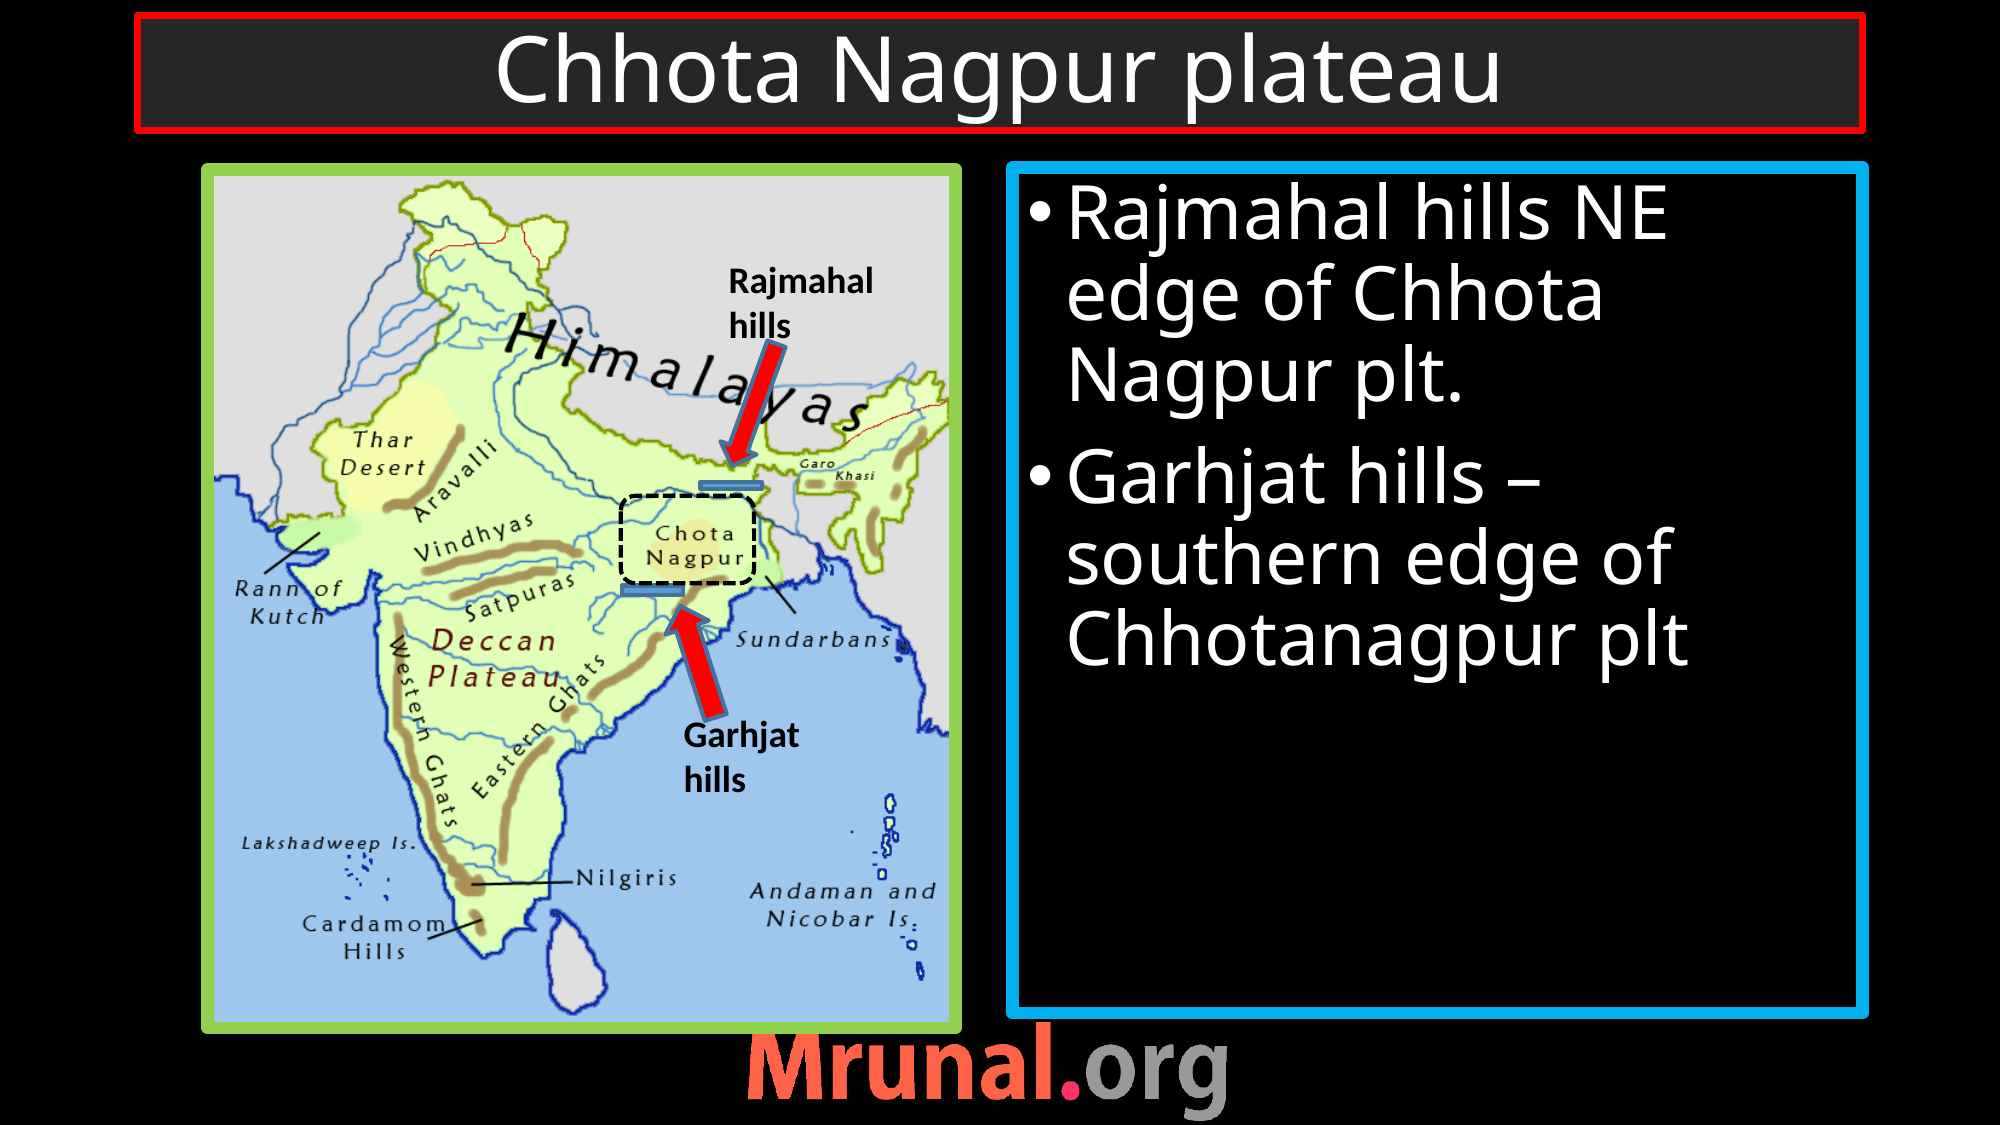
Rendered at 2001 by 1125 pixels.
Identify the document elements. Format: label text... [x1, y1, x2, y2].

text_box [701, 482, 762, 489]
list Rajmahal hills NE edge of Chhota Nagpur plt. Garhjat hills – southern edge of Chhotanagpur plt [1012, 167, 1863, 1014]
text_box Rajmahal hills [713, 249, 907, 354]
picture [741, 1005, 1230, 1125]
text_box [622, 585, 683, 595]
text_box [720, 354, 784, 466]
text_box Garhjat hills [668, 702, 877, 808]
picture [213, 175, 950, 1022]
text_box [665, 605, 723, 702]
title Chhota Nagpur plateau [137, 15, 1863, 131]
